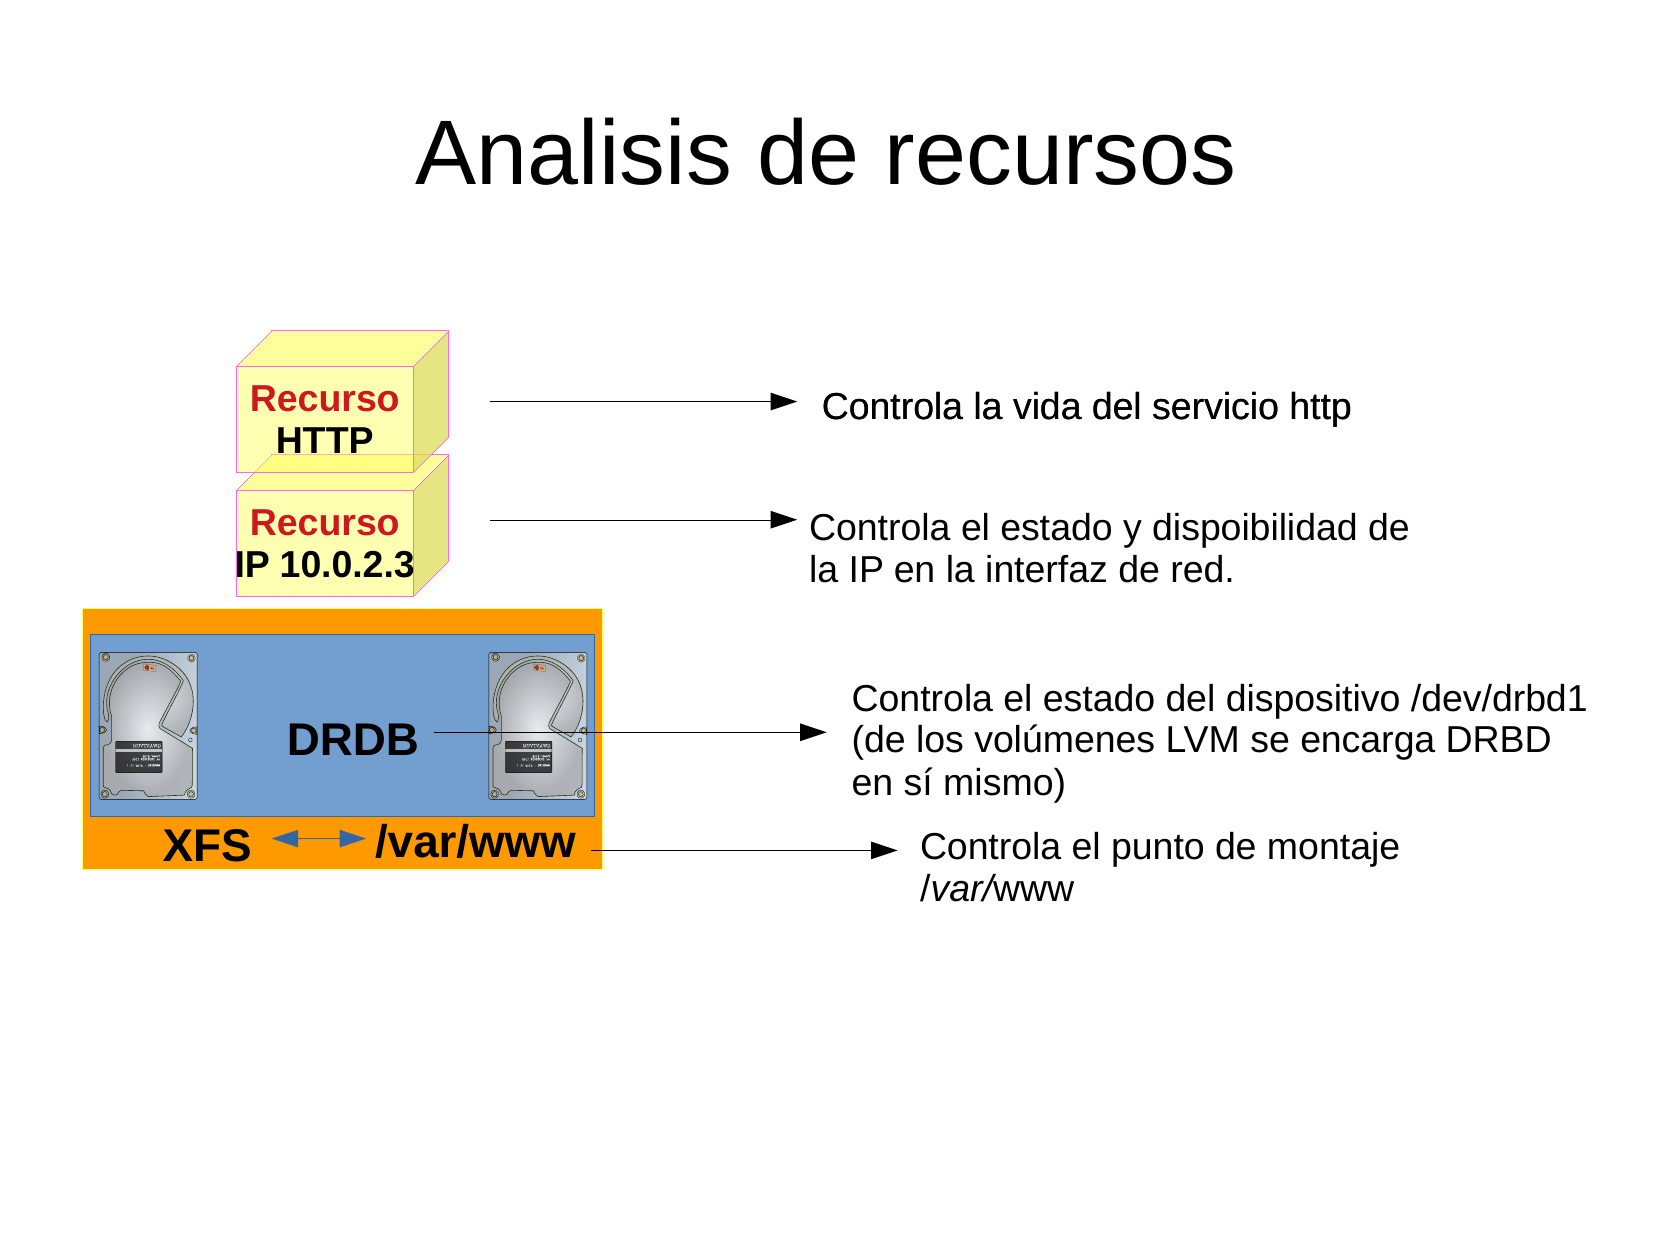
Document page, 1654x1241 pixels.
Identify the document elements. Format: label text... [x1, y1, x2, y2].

picture [98, 652, 198, 800]
text_box Controla el punto de montaje /var/www [905, 818, 1527, 917]
text_box Controla el estado y dispoibilidad de la IP en la interfaz de red. [794, 498, 1441, 597]
text_box XFS [147, 812, 267, 878]
title Analisis de recursos [82, 49, 1571, 257]
text_box [82, 608, 603, 870]
text_box DRDB [272, 706, 434, 773]
text_box Recurso IP 10.0.2.3 [236, 491, 413, 597]
picture [488, 733, 588, 800]
text_box Recurso HTTP [236, 367, 413, 473]
picture [488, 652, 588, 732]
text_box /var/www [360, 808, 591, 875]
text_box [591, 851, 603, 870]
text_box Controla la vida del servicio http [807, 378, 1382, 435]
text_box Controla el estado del dispositivo /dev/drbd1 (de los volúmenes LVM se encarga DRBD en sí mismo) [836, 669, 1613, 810]
